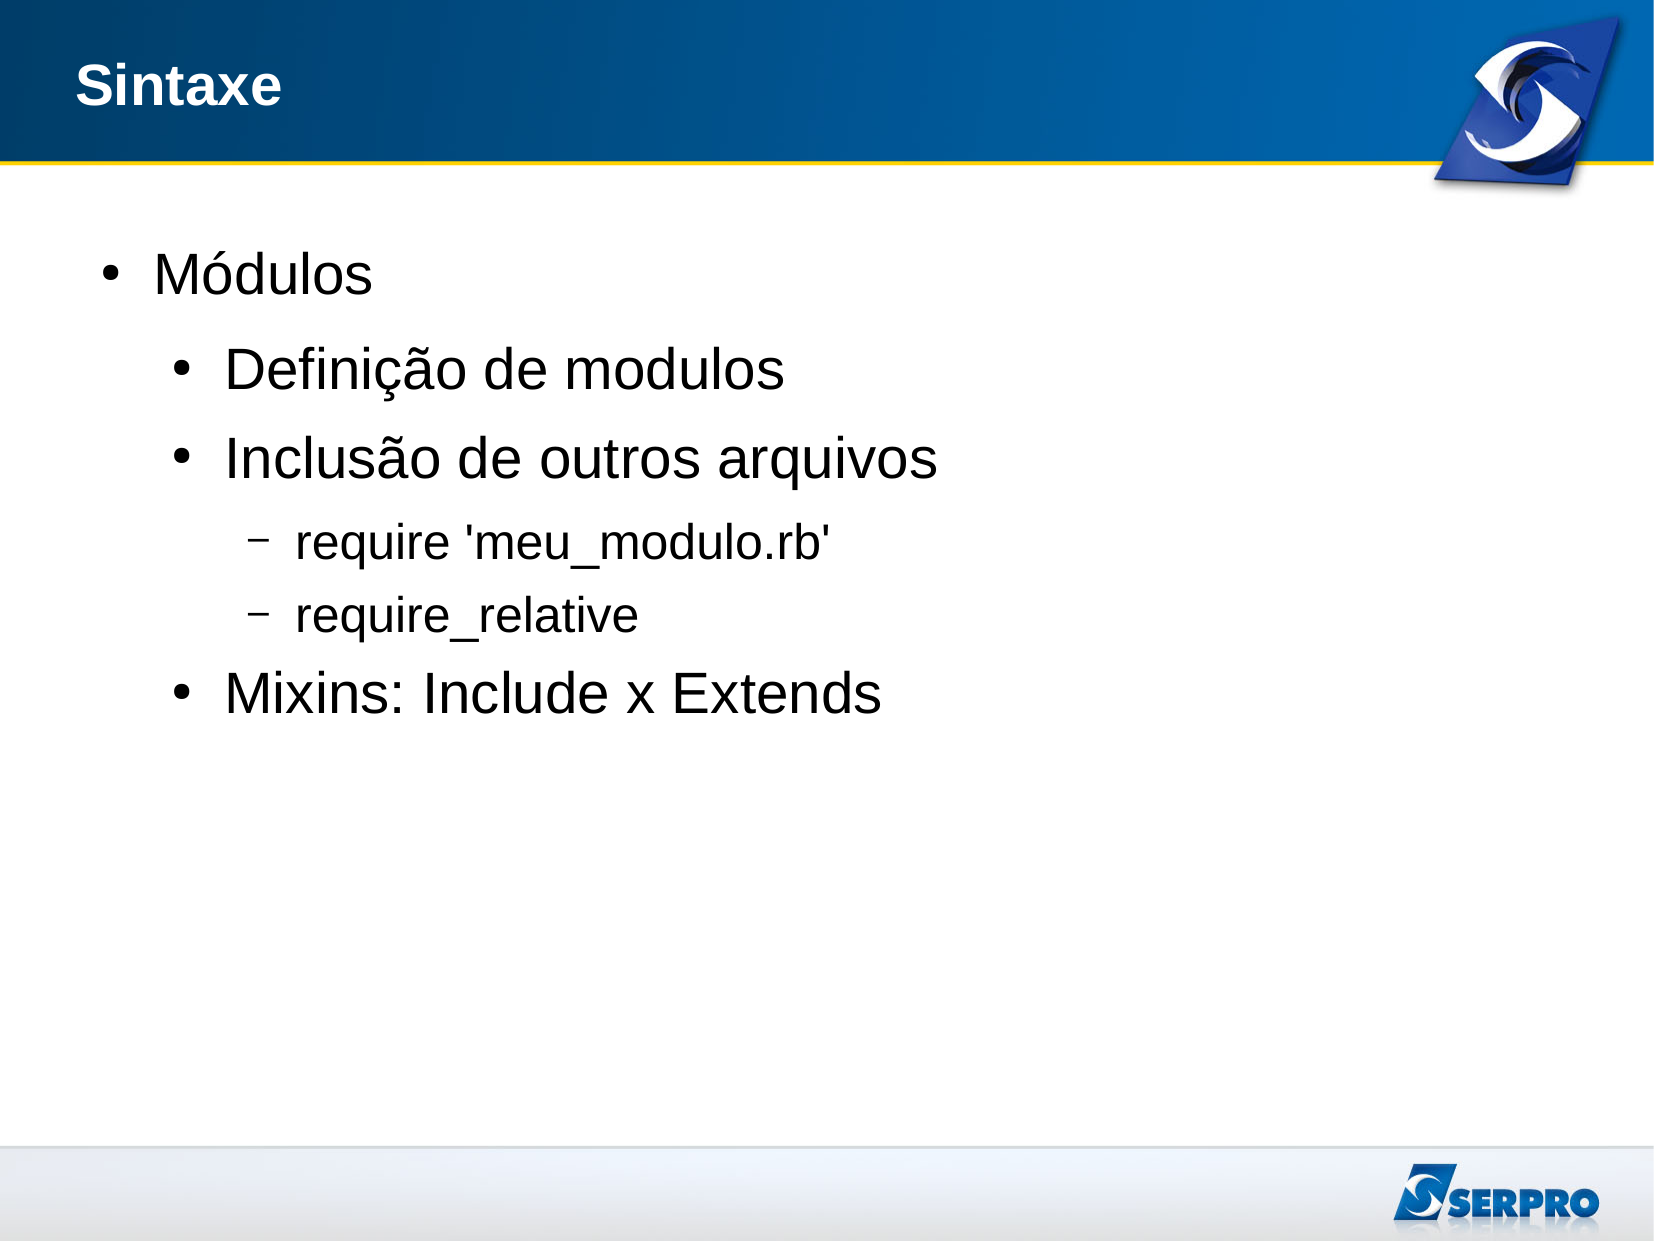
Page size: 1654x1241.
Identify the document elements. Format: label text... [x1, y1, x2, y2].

title Sintaxe [75, 41, 1434, 130]
picture [0, 0, 1654, 1241]
list Módulos Definição de modulos Inclusão de outros arquivos require 'meu_modulo.rb' require_relative Mixins: Include x Extends [82, 242, 1571, 962]
